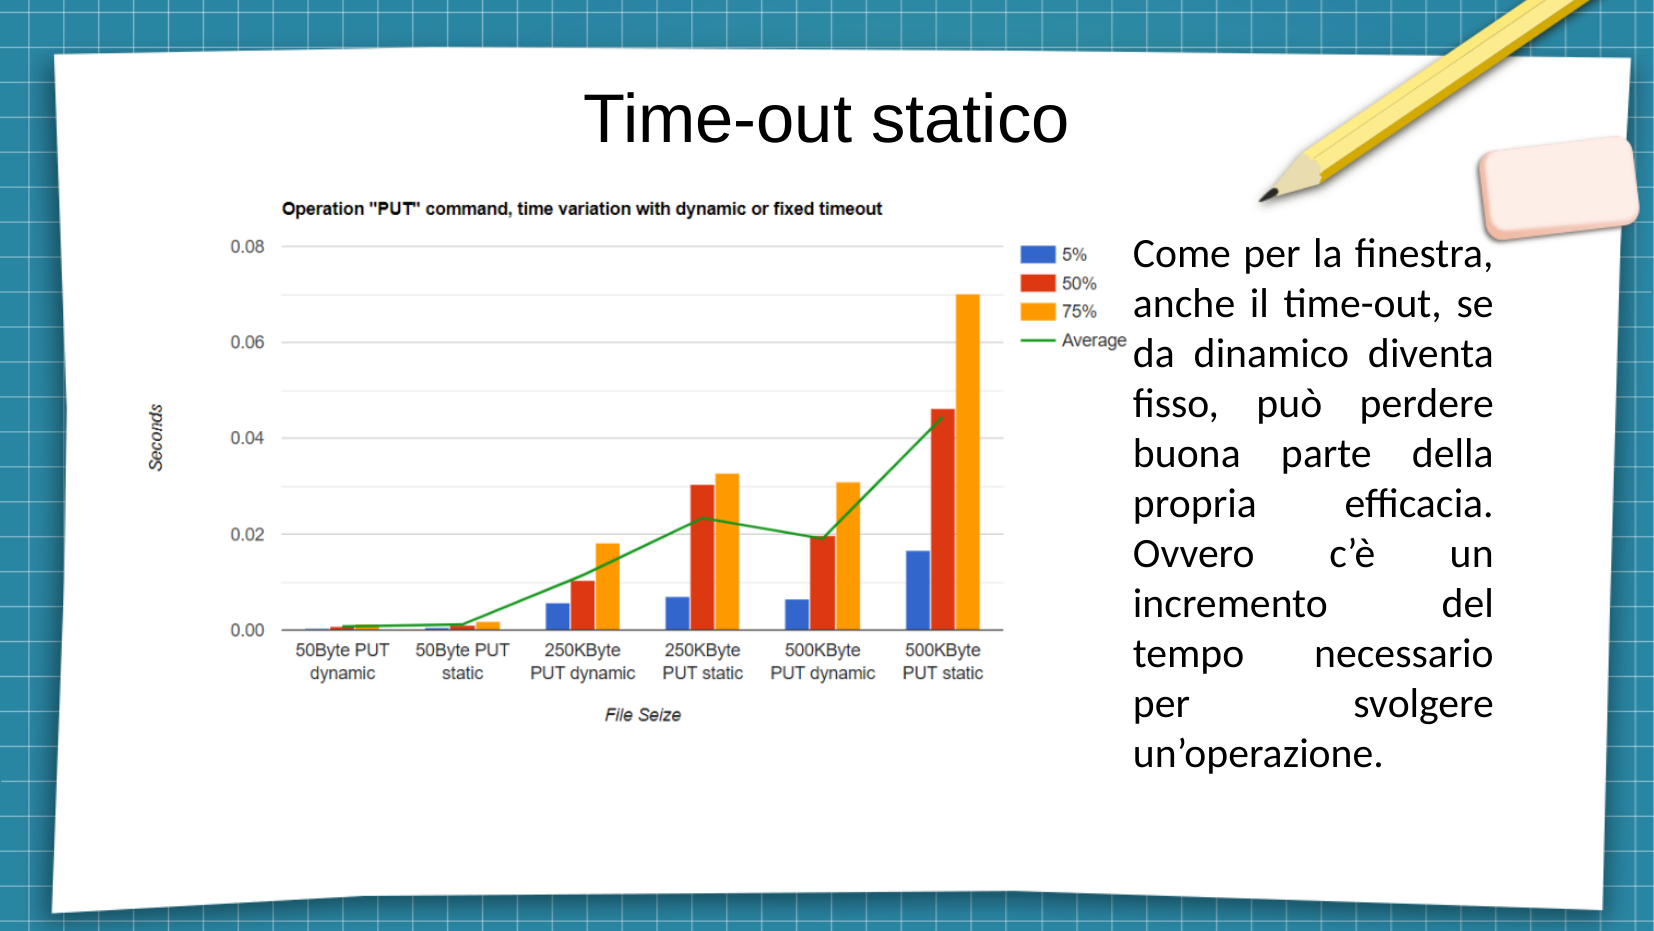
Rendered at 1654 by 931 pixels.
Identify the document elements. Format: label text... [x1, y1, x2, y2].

picture [125, 192, 1133, 750]
title Time-out statico [82, 37, 1571, 193]
text_box Come per la finestra, anche il time-out, se da dinamico diventa fisso, può perdere buona parte della propria efficacia. Ovvero c’è un incremento del tempo necessario per svolgere un’operazione. [1117, 217, 1509, 789]
